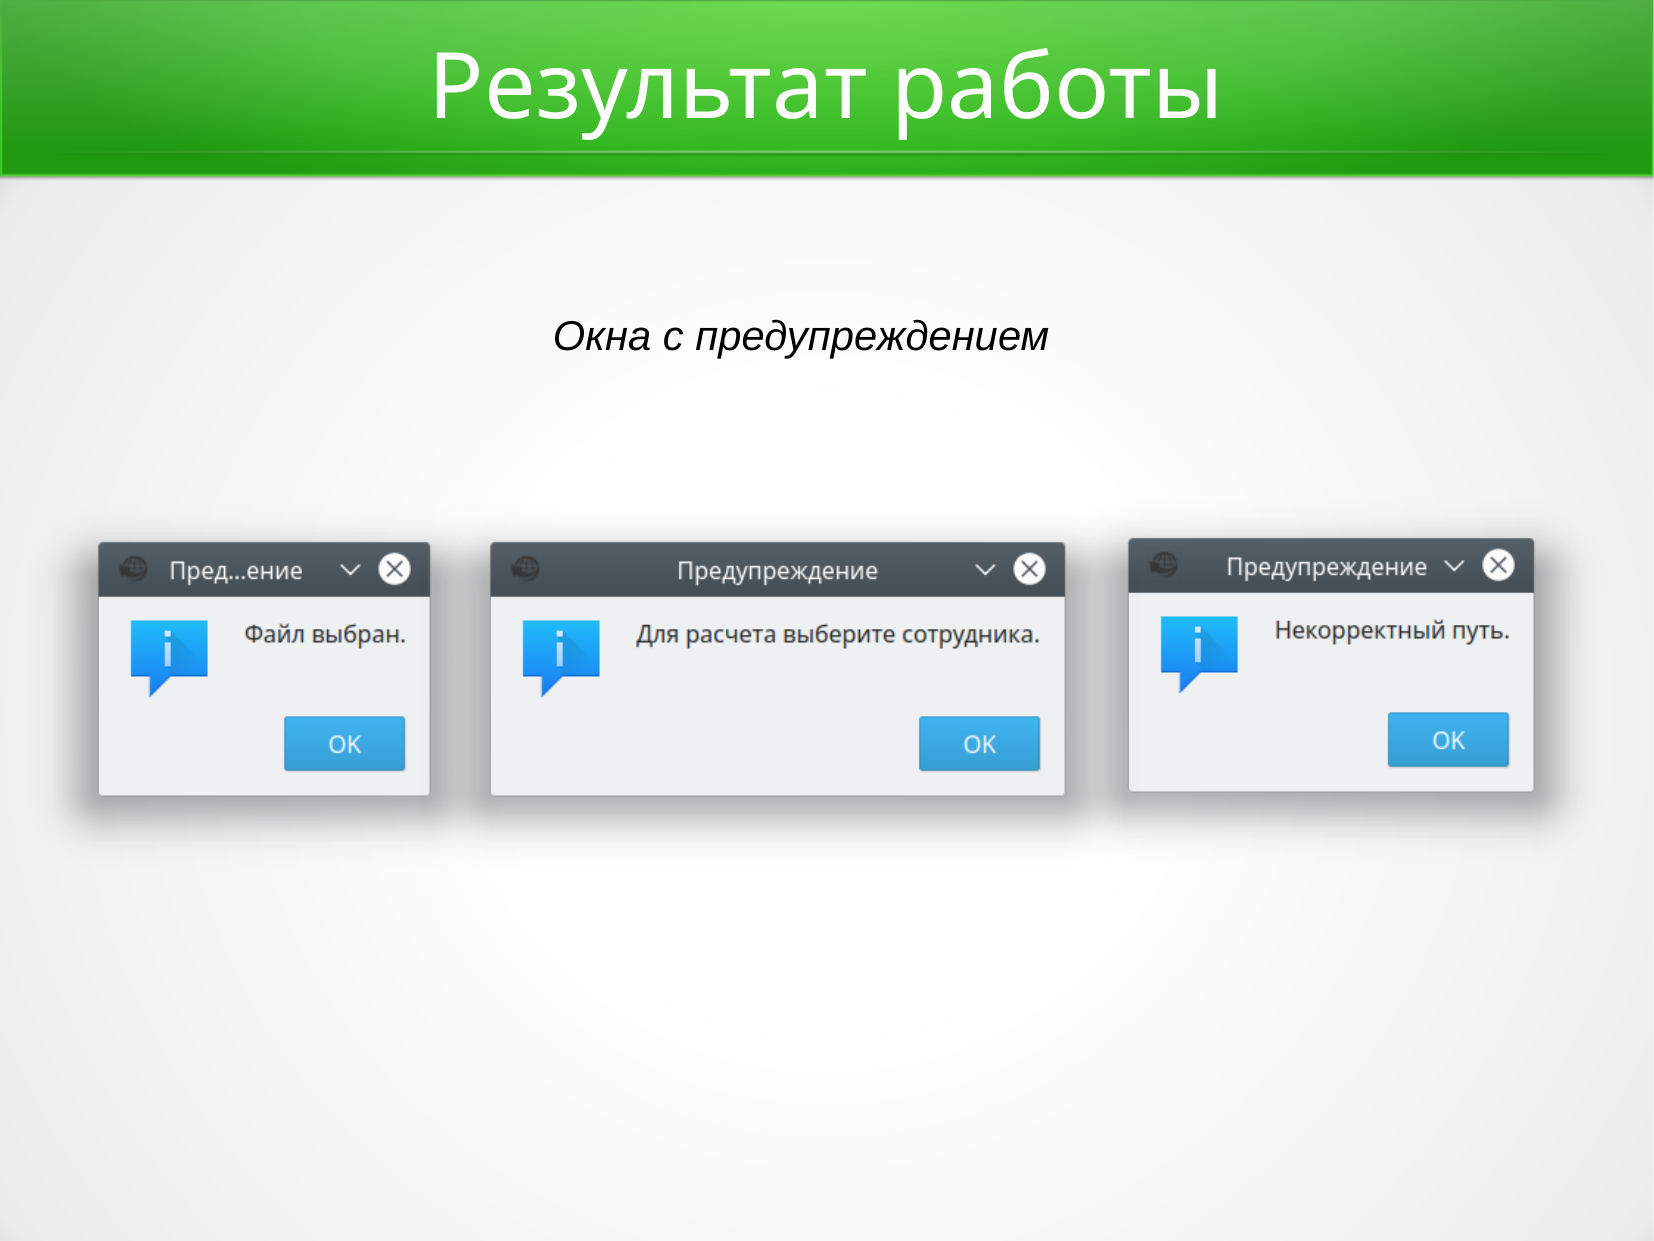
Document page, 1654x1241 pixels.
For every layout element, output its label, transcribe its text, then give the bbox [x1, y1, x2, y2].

title Результат работы [82, 11, 1571, 154]
picture [0, 0, 1654, 1241]
text_box Окна с предупреждением [538, 304, 1075, 417]
